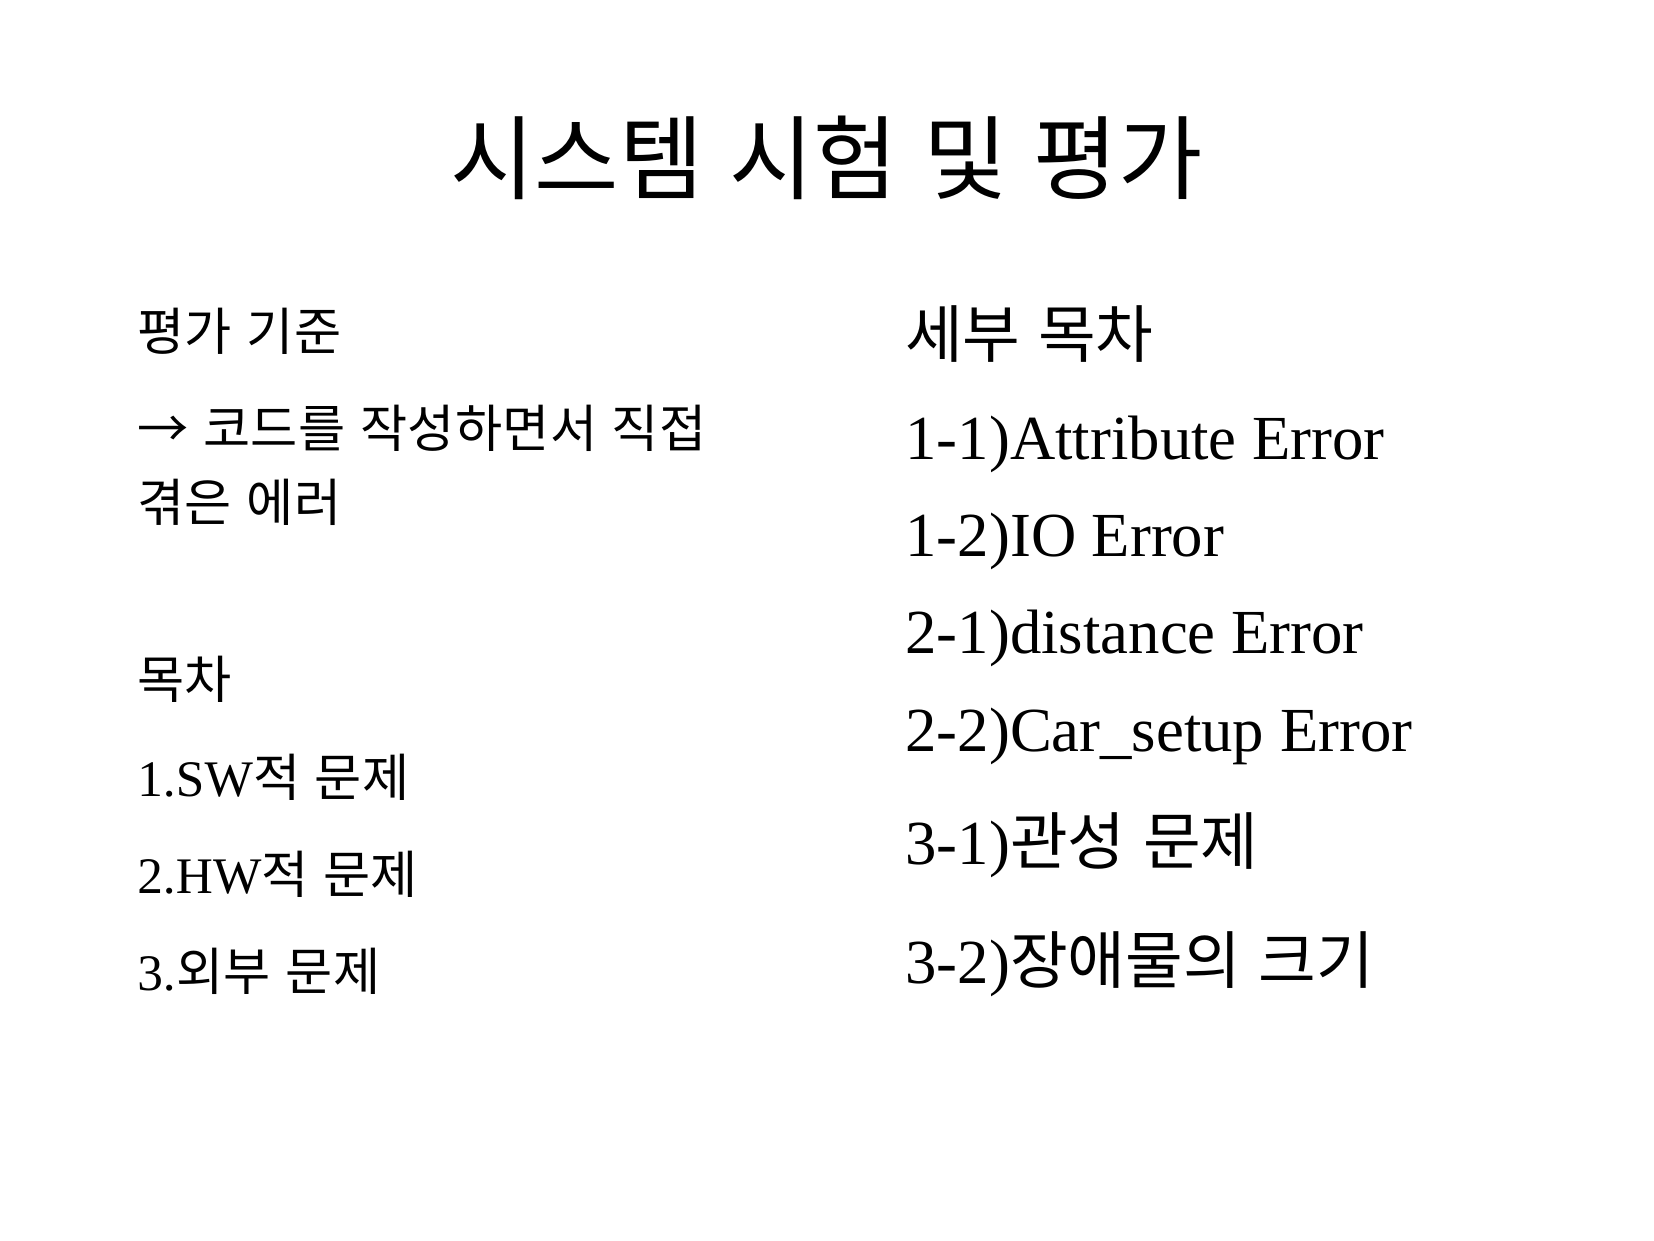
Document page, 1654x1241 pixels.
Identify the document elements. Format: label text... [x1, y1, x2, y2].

title 시스템 시험 및 평가 [82, 49, 1571, 257]
list 평가 기준 → 코드를 작성하면서 직접 겪은 에러 목차 1.SW적 문제 2.HW적 문제 3.외부 문제 [82, 290, 809, 1010]
list 세부 목차 1-1)Attribute Error 1-2)IO Error 2-1)distance Error 2-2)Car_setup Error 3-1)관성 문제 3-2)장애물의 크기 [838, 284, 1565, 1004]
